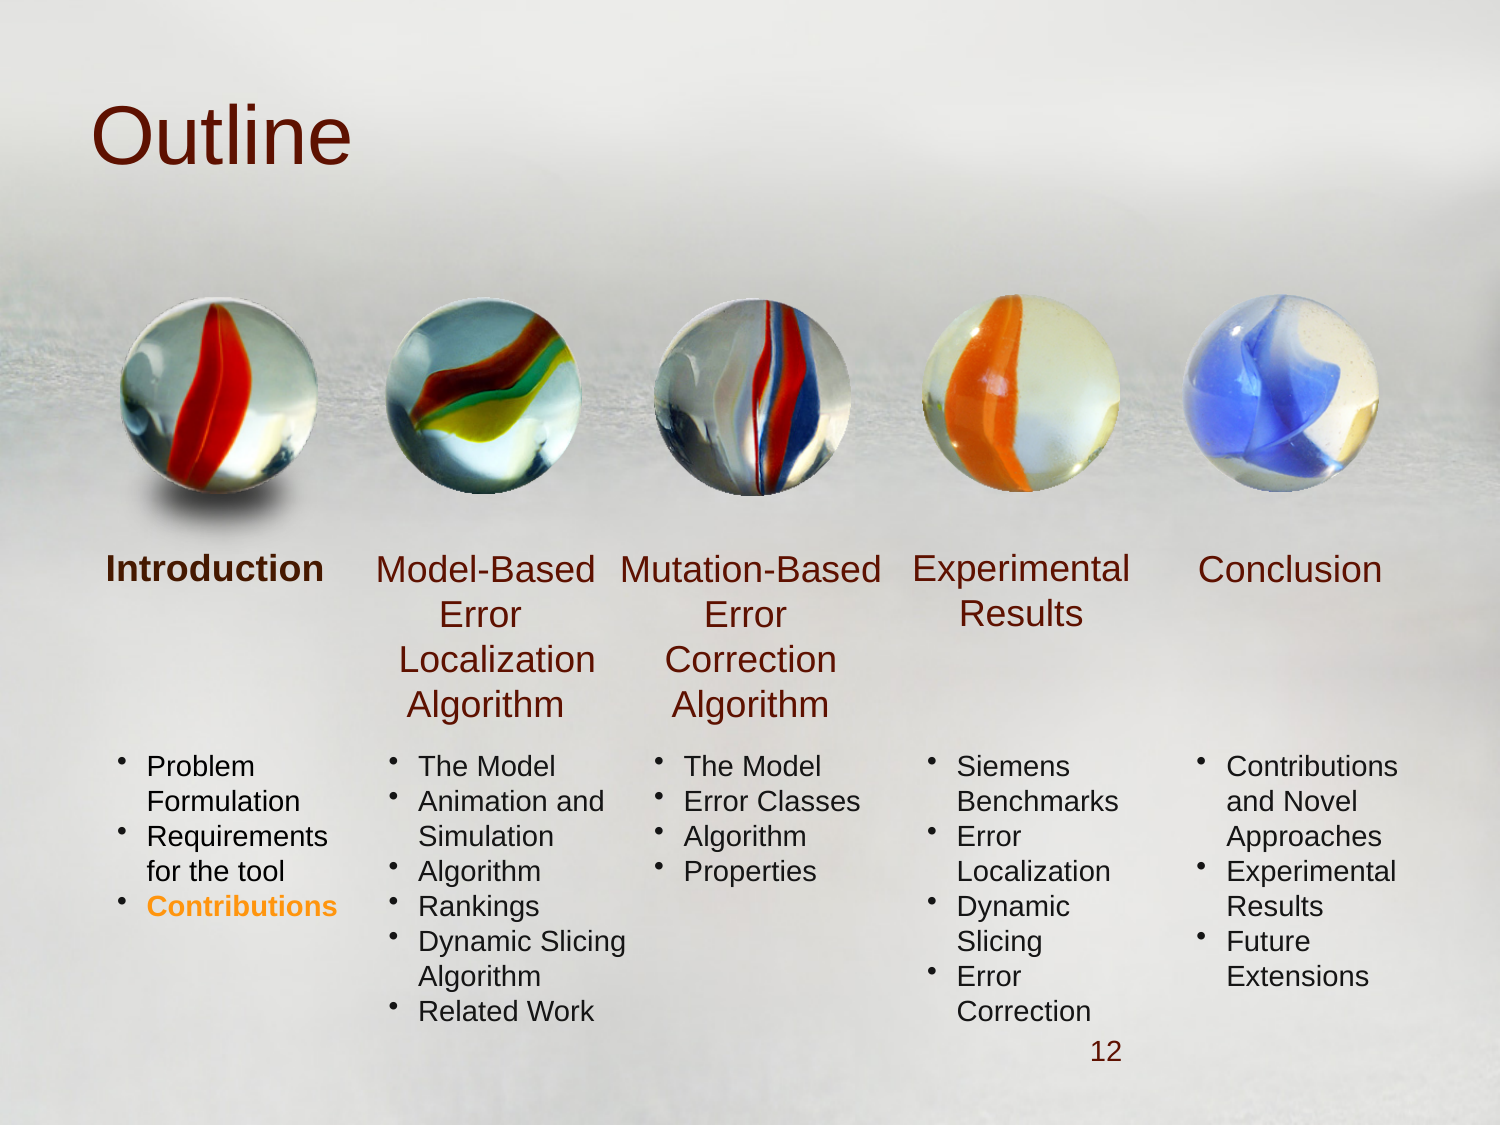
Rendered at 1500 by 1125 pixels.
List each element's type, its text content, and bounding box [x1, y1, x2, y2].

text_box Introduction [90, 536, 340, 597]
text_box Experimental Results [897, 536, 1145, 642]
text_box Problem Formulation Requirements for the tool Contributions [102, 740, 360, 1125]
text_box Model-Based Error Localization Algorithm [360, 537, 604, 732]
text_box Siemens Benchmarks Error Localization Dynamic Slicing Error Correction [912, 740, 1138, 1125]
picture [0, 0, 1500, 1125]
title Outline [75, 37, 1425, 225]
text_box The Model Error Classes Algorithm Properties [639, 740, 912, 1125]
text_box Mutation-Based Error Correction Algorithm [604, 537, 897, 732]
text_box Conclusion [1183, 537, 1398, 597]
text_box Contributions and Novel Approaches Experimental Results Future Extensions [1181, 740, 1440, 1125]
text_box The Model Animation and Simulation Algorithm Rankings Dynamic Slicing Algorithm Related Work [373, 740, 639, 1125]
